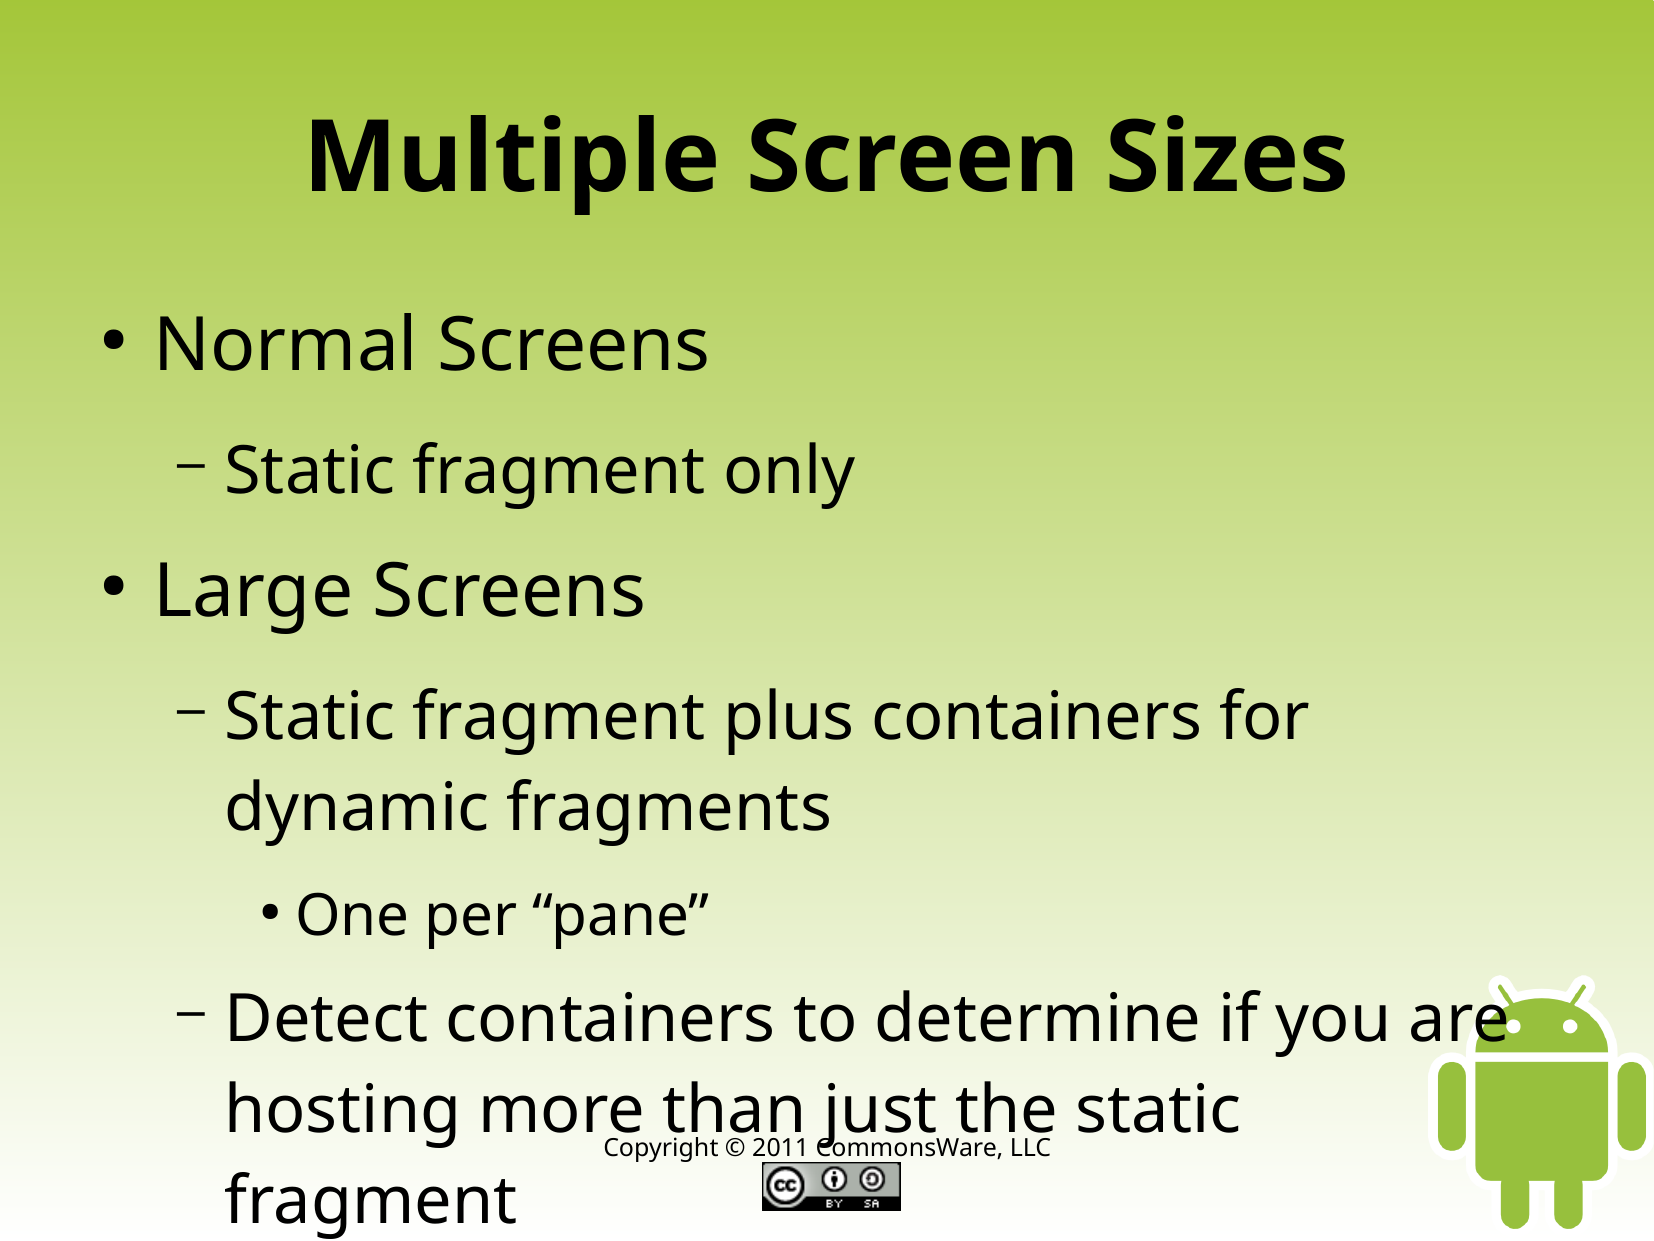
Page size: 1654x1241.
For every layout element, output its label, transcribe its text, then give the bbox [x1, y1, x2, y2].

title Multiple Screen Sizes [82, 49, 1571, 257]
picture [762, 1162, 901, 1211]
list Normal Screens Static fragment only Large Screens Static fragment plus containers for dynamic fragments One per “pane” Detect containers to determine if you are hosting more than just the static fragment [82, 290, 1571, 1159]
picture [1428, 975, 1654, 1238]
